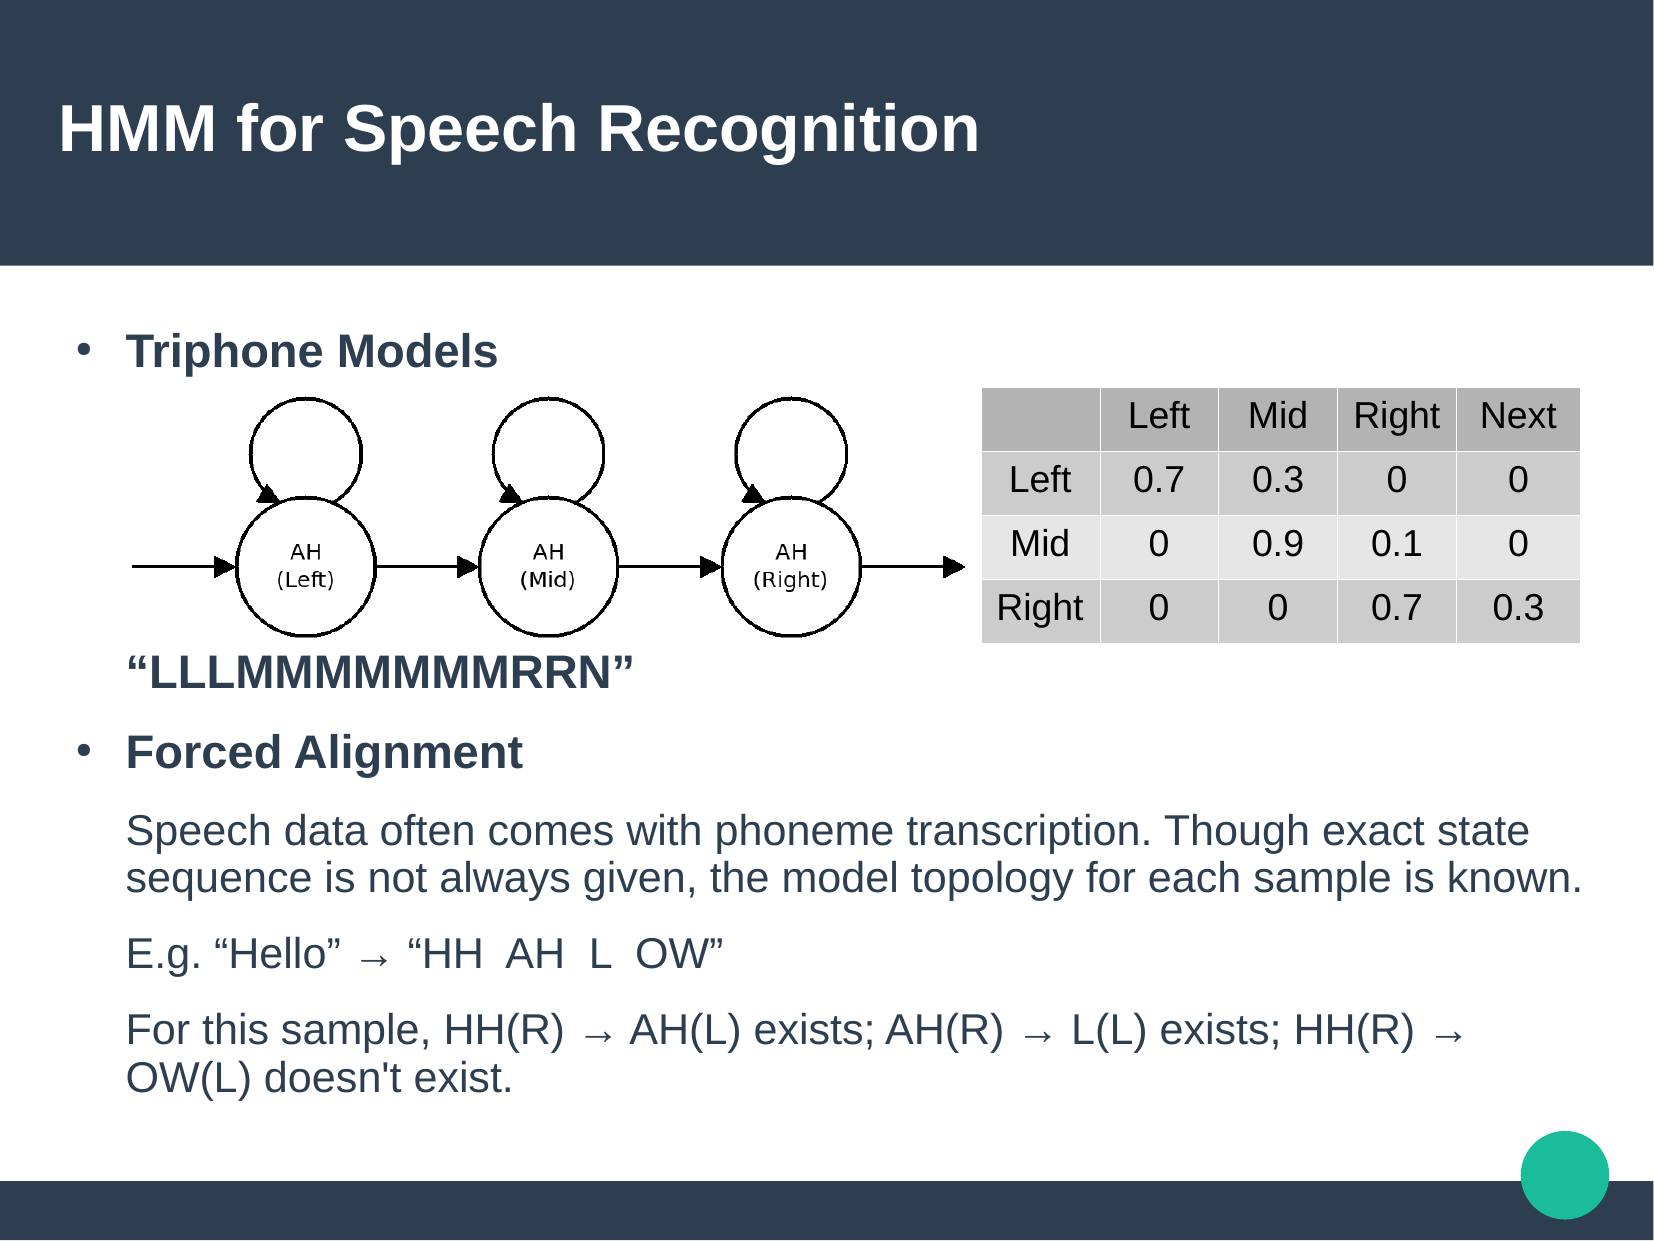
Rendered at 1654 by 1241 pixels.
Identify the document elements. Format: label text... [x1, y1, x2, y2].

table_cell 0 [1457, 452, 1580, 515]
table_cell 0.9 [1219, 516, 1337, 579]
title HMM for Speech Recognition [59, 49, 1595, 207]
table_header Right [1338, 388, 1456, 451]
list Triphone Models “LLLMMMMMMMRRN” Forced Alignment Speech data often comes with phoneme transcription. Though exact state sequence is not always given, the model topology for each sample is known. E.g. “Hello” → “HH AH L OW” For this sample, HH(R) → AH(L) exists; AH(R) → L(L) exists; HH(R) → OW(L) doesn't exist. [59, 324, 1595, 1152]
table_cell 0 [1457, 516, 1580, 579]
table_cell 0 [1338, 452, 1456, 515]
table_cell 0 [1219, 580, 1337, 643]
table_cell 0.3 [1219, 452, 1337, 515]
table_cell 0.3 [1457, 580, 1580, 643]
table_cell 0 [1101, 516, 1218, 579]
table_cell Left [982, 452, 1100, 515]
table_header Mid [1219, 388, 1337, 451]
table_cell Mid [982, 516, 1100, 579]
table_cell Right [982, 580, 1100, 643]
table_cell 0 [1101, 580, 1218, 643]
table_cell 0.7 [1101, 452, 1218, 515]
table_header [982, 388, 1100, 451]
table_header Next [1457, 388, 1580, 451]
table_cell 0.1 [1338, 516, 1456, 579]
table_cell 0.7 [1338, 580, 1456, 643]
picture [130, 396, 969, 638]
table_header Left [1101, 388, 1218, 451]
